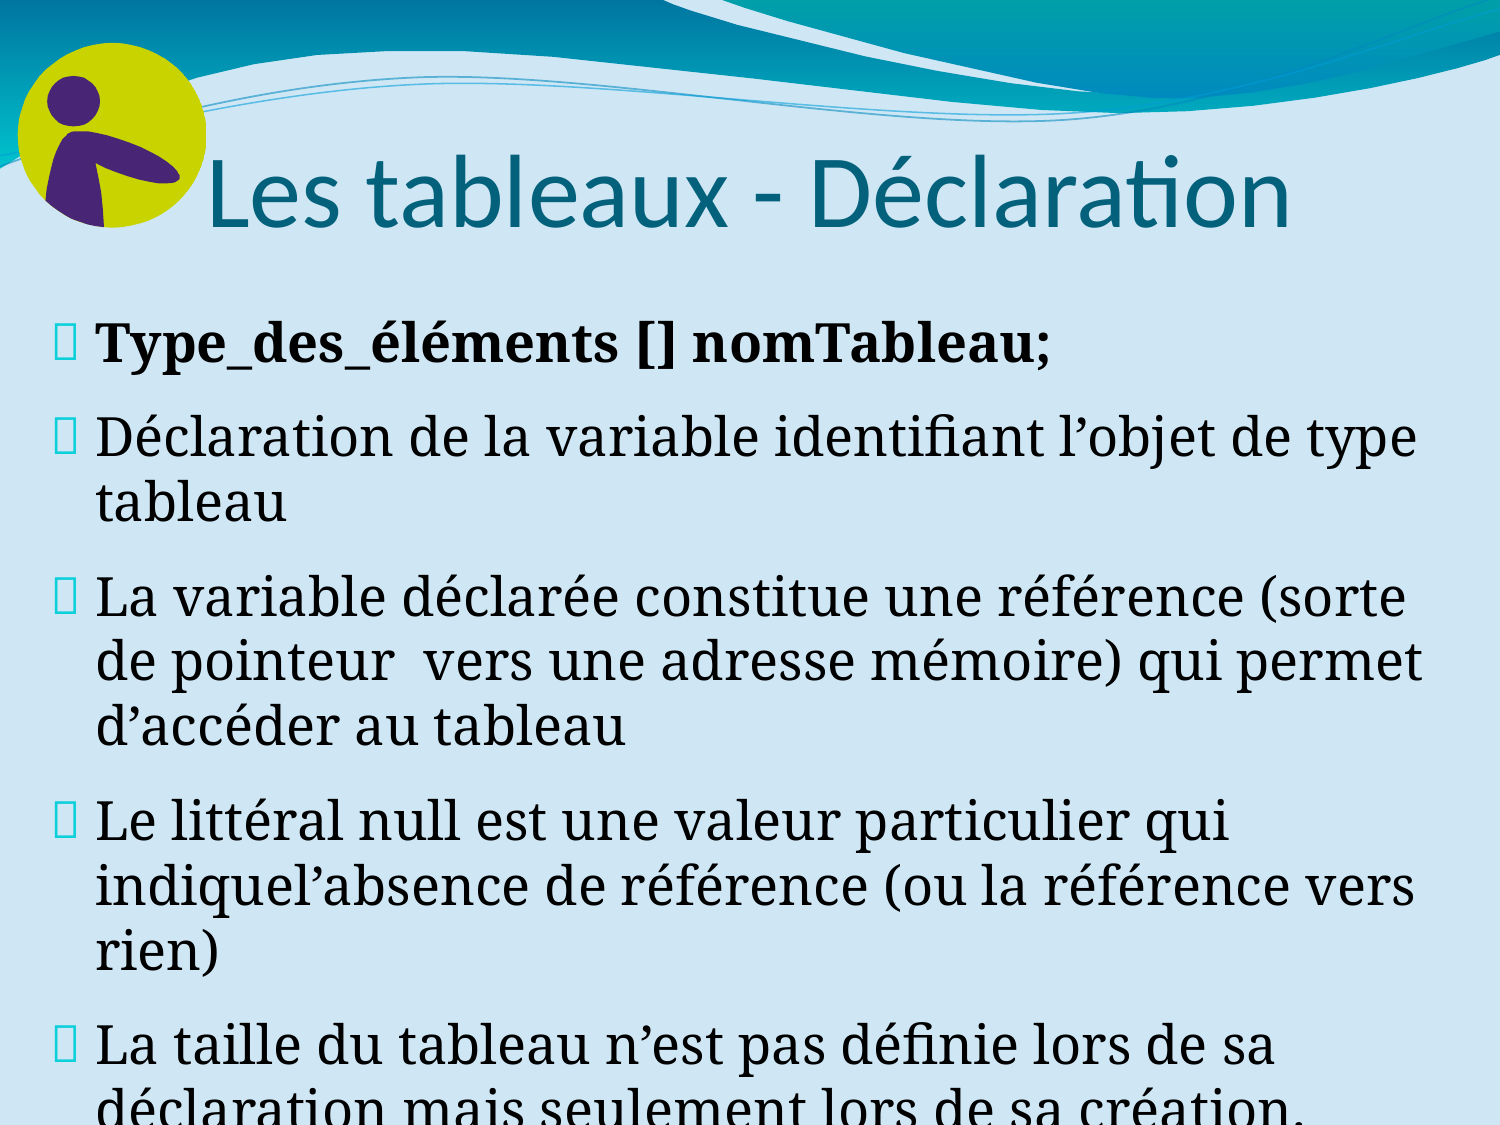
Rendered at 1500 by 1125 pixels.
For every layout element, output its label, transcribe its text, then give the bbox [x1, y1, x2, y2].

list Type_des_éléments [] nomTableau; Déclaration de la variable identifiant l’objet de type tableau La variable déclarée constitue une référence (sorte de pointeur vers une adresse mémoire) qui permet d’accéder au tableau Le littéral null est une valeur particulier qui indiquel’absence de référence (ou la référence vers rien) La taille du tableau n’est pas définie lors de sa déclaration mais seulement lors de sa création. Exemple : int [] tabEntier ; Point[] constellation; double[] matrice ; [35, 210, 1465, 1038]
title Les tableaux - Déclaration [75, 115, 1425, 210]
